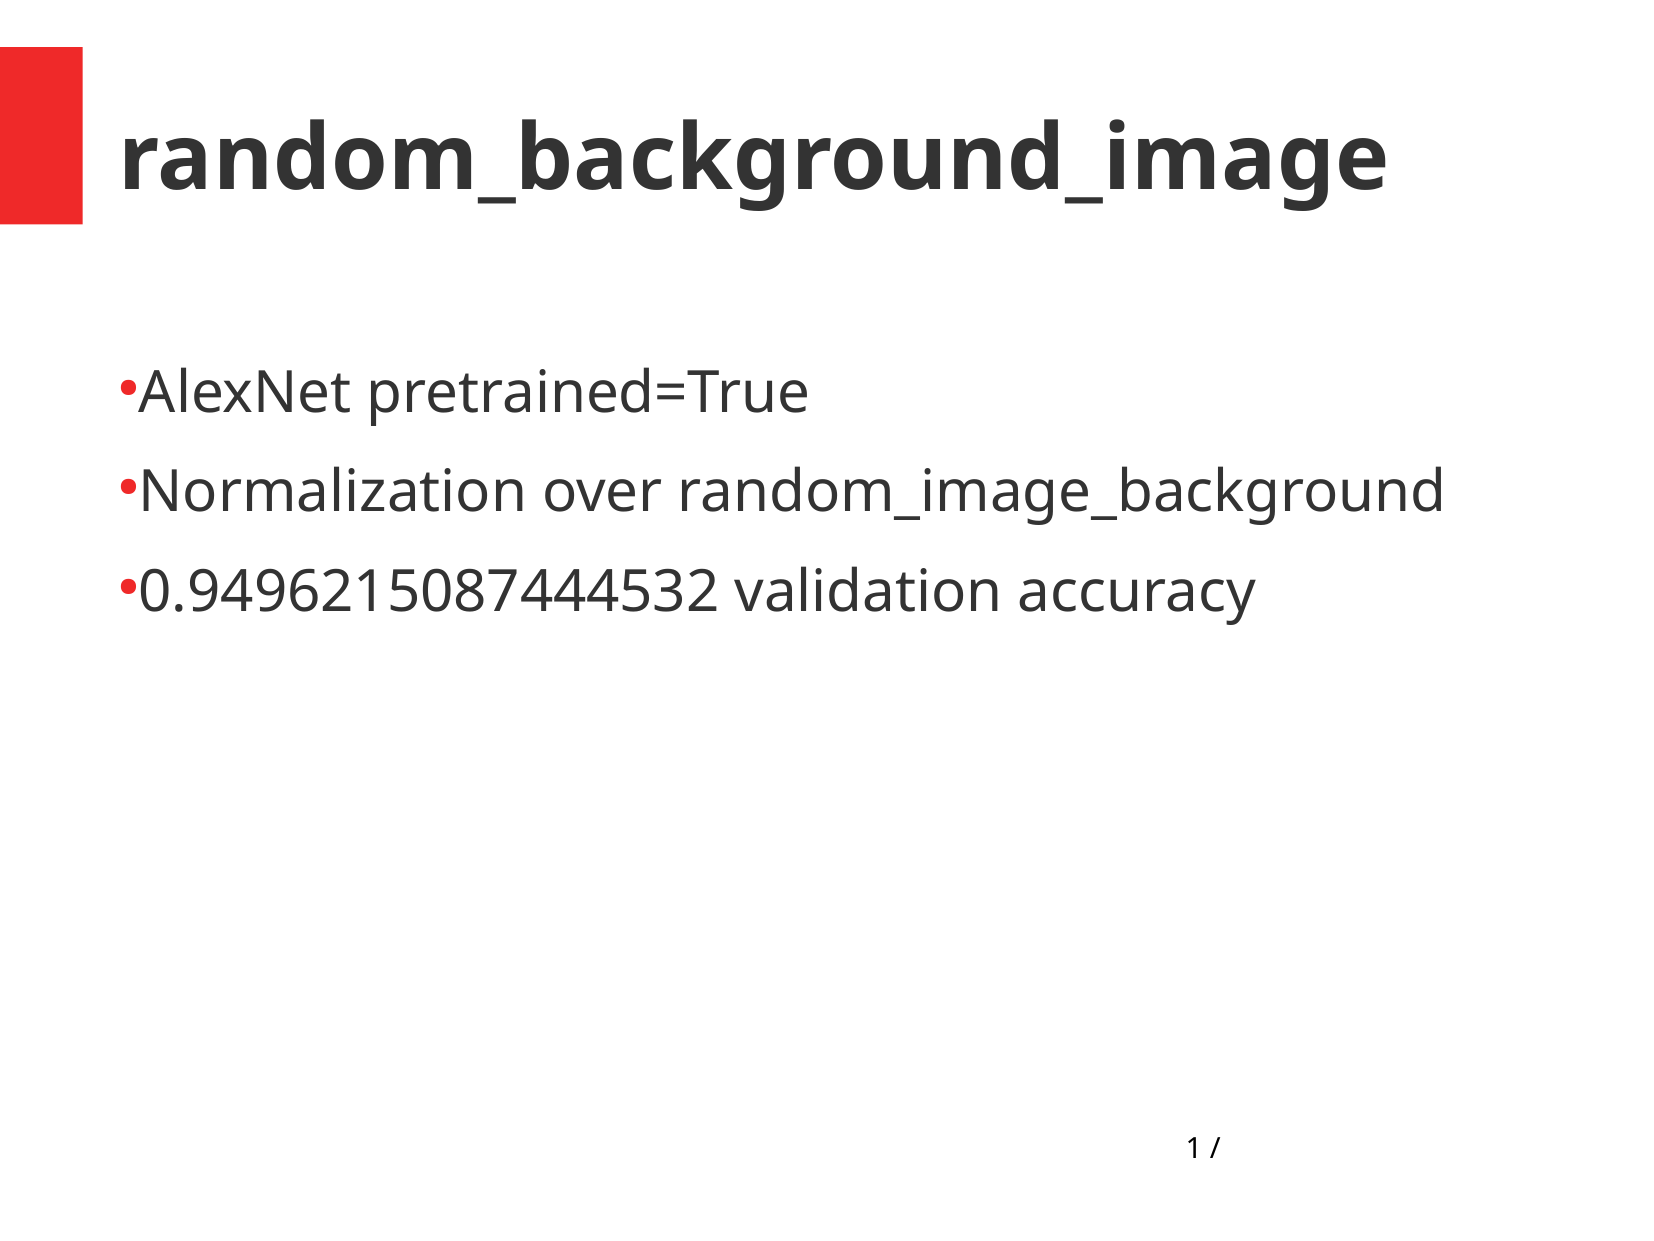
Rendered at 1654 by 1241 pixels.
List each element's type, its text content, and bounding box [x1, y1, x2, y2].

title random_background_image [118, 97, 1571, 209]
list AlexNet pretrained=True Normalization over random_image_background 0.9496215087444532 validation accuracy [118, 354, 1536, 1074]
text_box / [1185, 1129, 1571, 1216]
